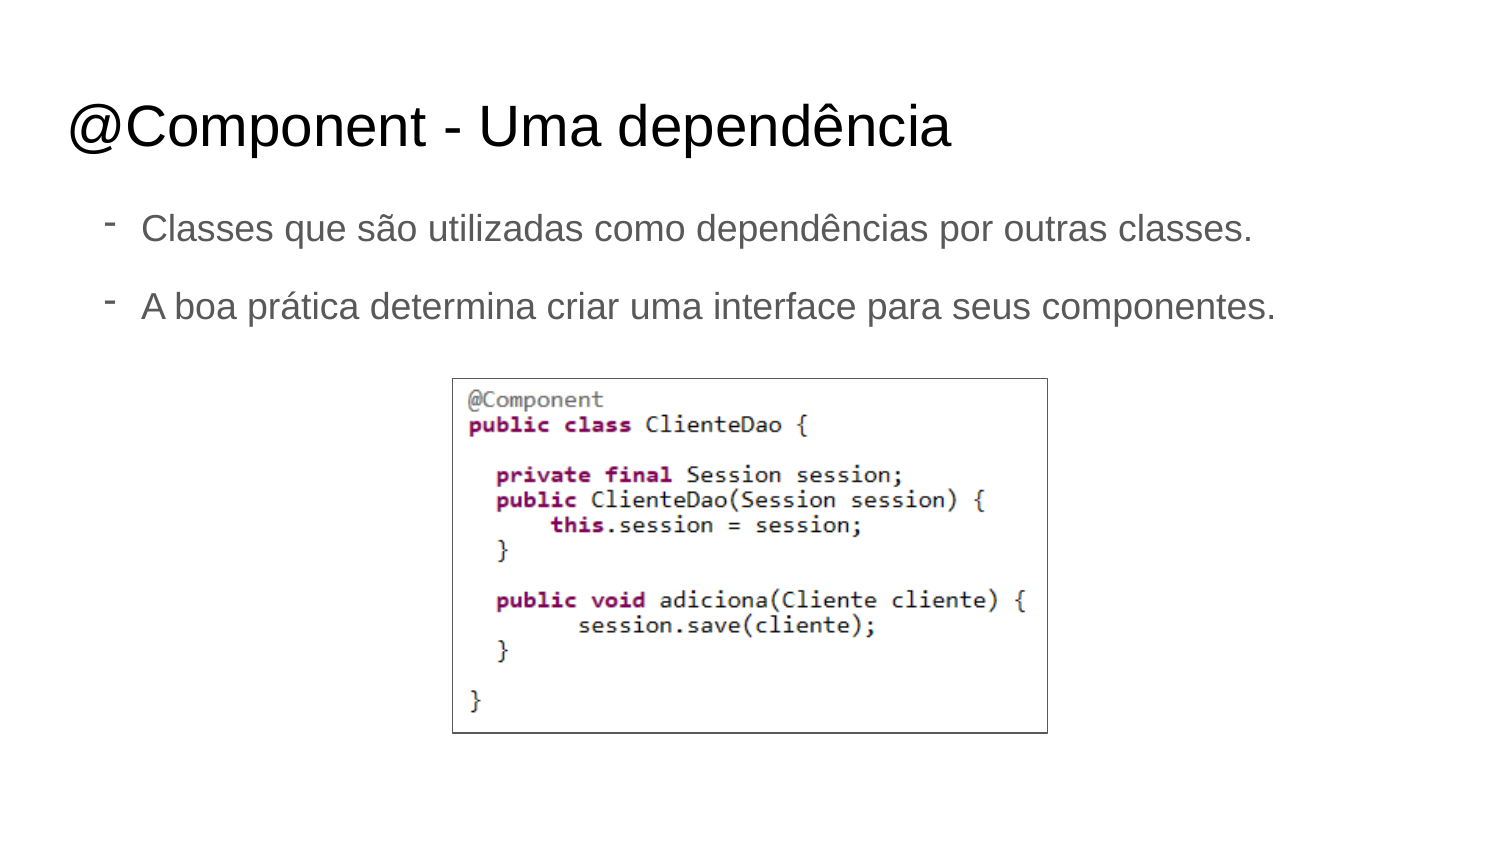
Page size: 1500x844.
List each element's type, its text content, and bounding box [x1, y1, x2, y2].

list Classes que são utilizadas como dependências por outras classes. A boa prática determina criar uma interface para seus componentes. [51, 189, 1449, 750]
title @Component - Uma dependência [51, 72, 1449, 167]
picture [453, 379, 1047, 733]
